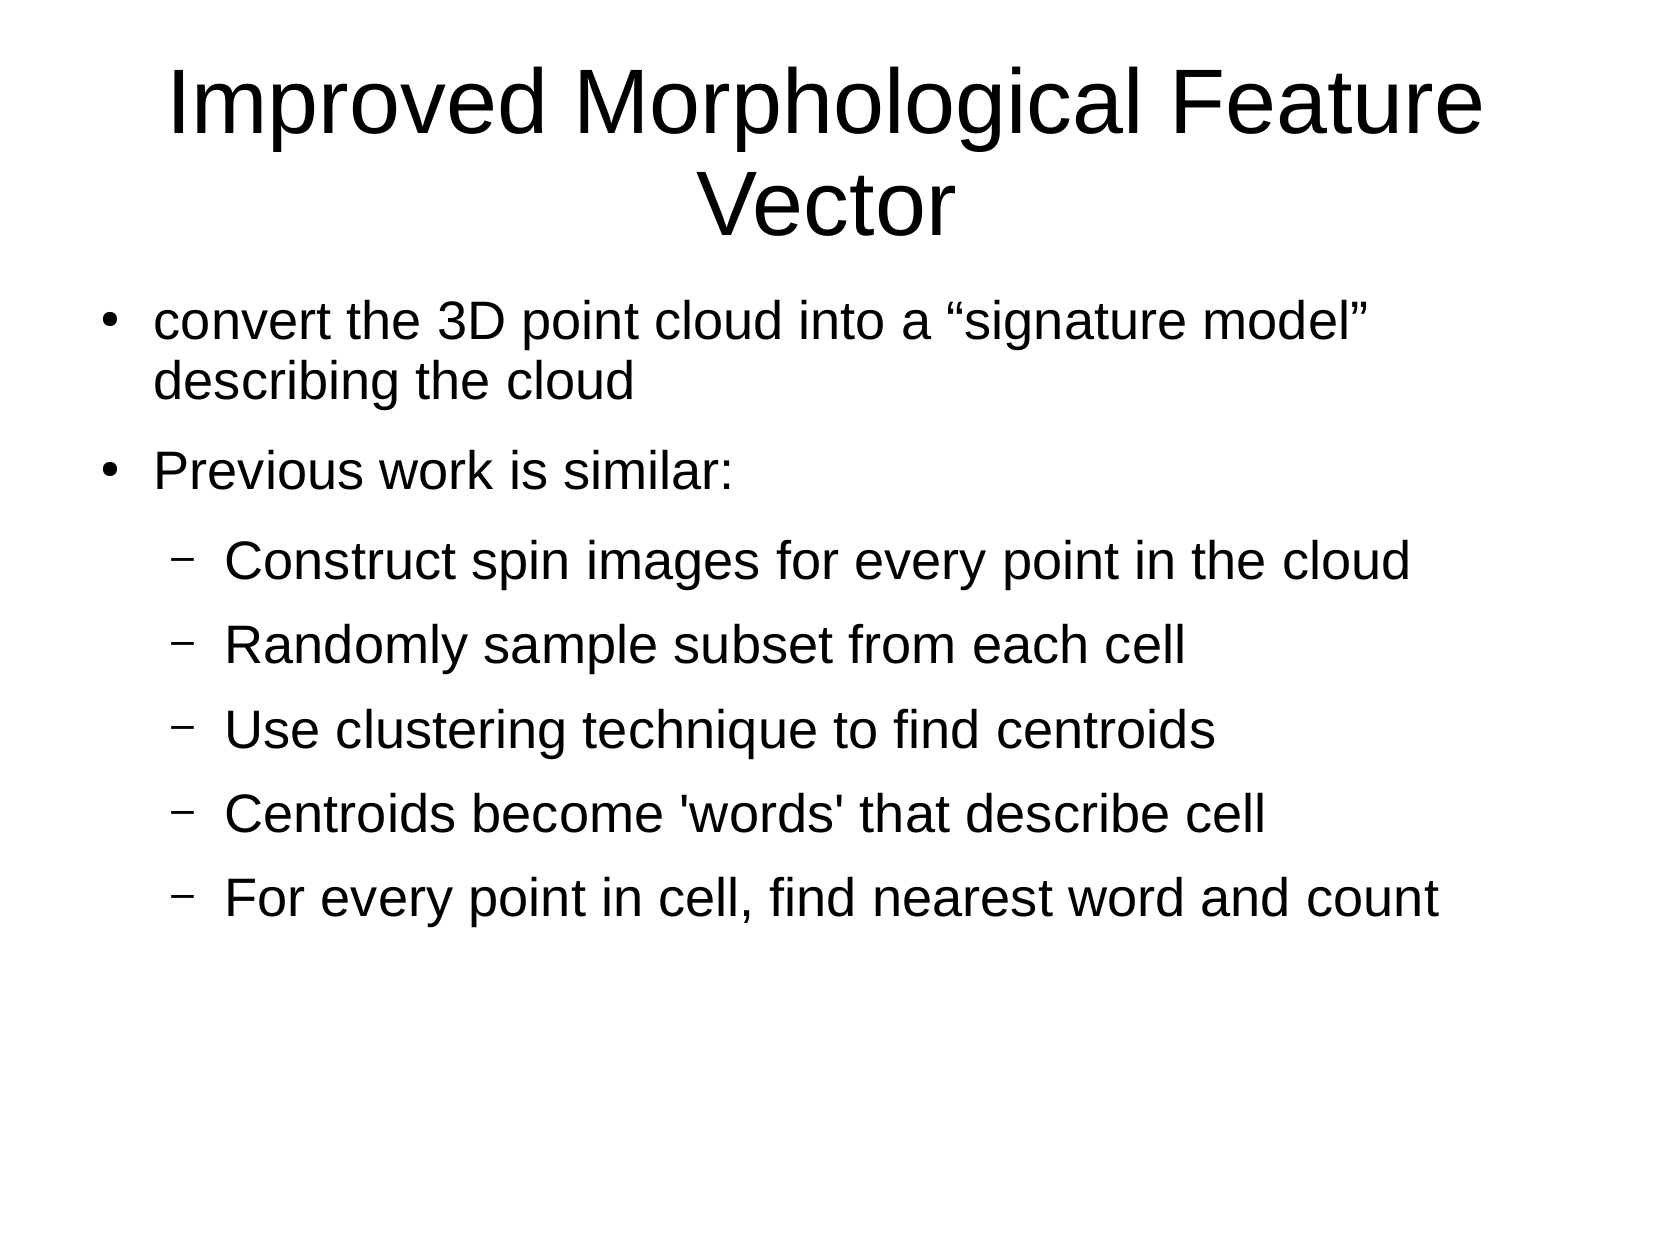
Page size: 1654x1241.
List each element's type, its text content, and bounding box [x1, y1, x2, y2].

list convert the 3D point cloud into a “signature model” describing the cloud Previous work is similar: Construct spin images for every point in the cloud Randomly sample subset from each cell Use clustering technique to find centroids Centroids become 'words' that describe cell For every point in cell, find nearest word and count [82, 290, 1571, 1010]
title Improved Morphological Feature Vector [82, 49, 1571, 257]
